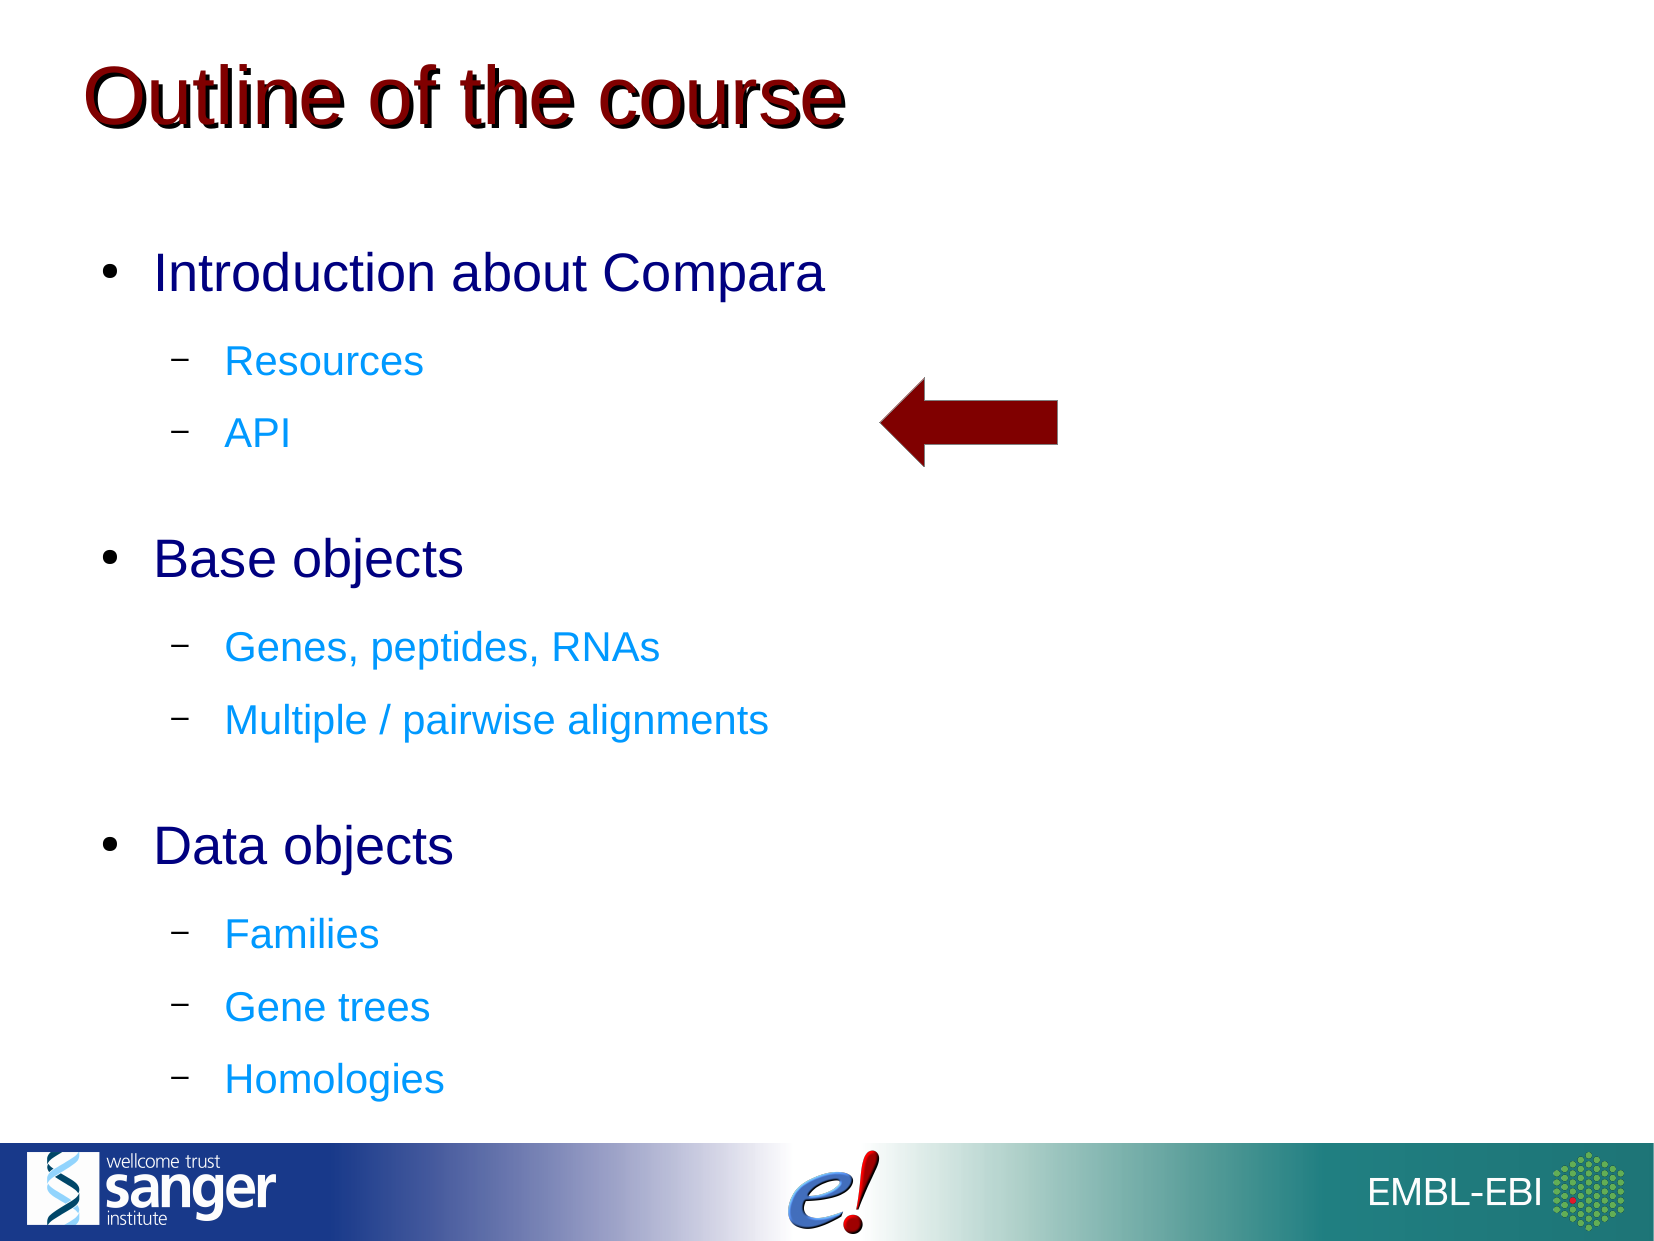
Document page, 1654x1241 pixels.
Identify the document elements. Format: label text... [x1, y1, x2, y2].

text_box [879, 377, 1058, 467]
picture [0, 1143, 1654, 1241]
title Outline of the course [82, 49, 1571, 257]
list Introduction about Compara Resources API Base objects Genes, peptides, RNAs Multiple / pairwise alignments Data objects Families Gene trees Homologies [82, 242, 1524, 1099]
